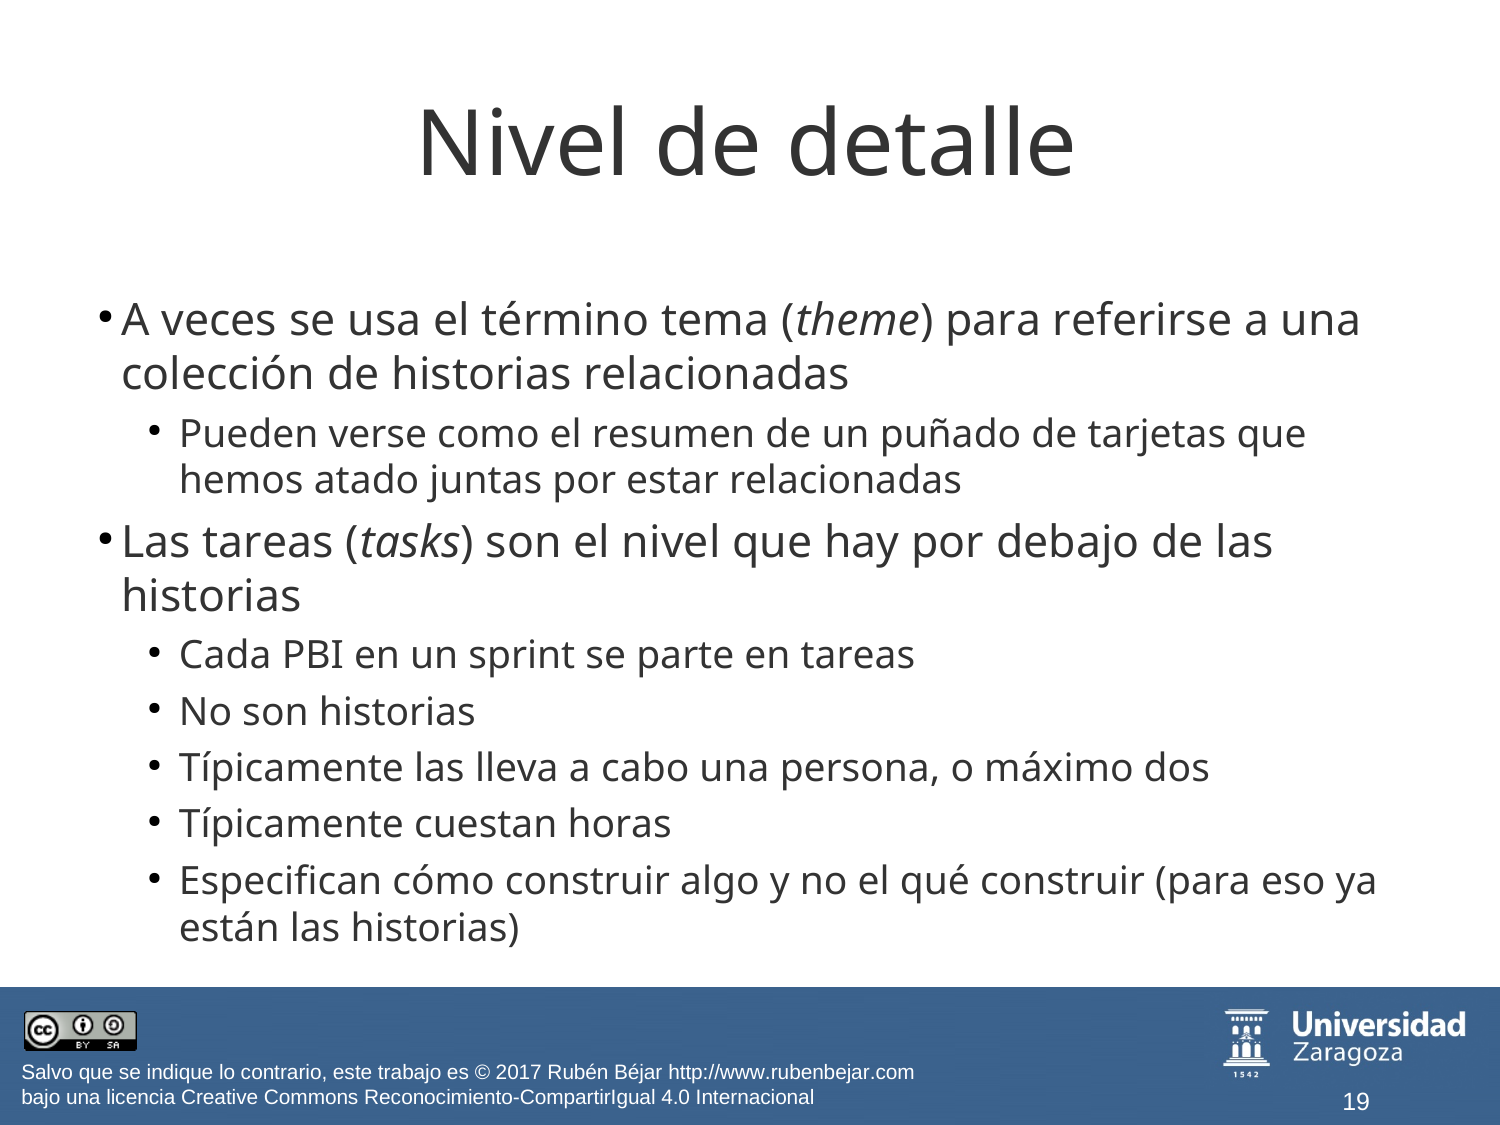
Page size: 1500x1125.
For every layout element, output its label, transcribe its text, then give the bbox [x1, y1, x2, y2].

list A veces se usa el término tema (theme) para referirse a una colección de historias relacionadas Pueden verse como el resumen de un puñado de tarjetas que hemos atado juntas por estar relacionadas Las tareas (tasks) son el nivel que hay por debajo de las historias Cada PBI en un sprint se parte en tareas No son historias Típicamente las lleva a cabo una persona, o máximo dos Típicamente cuestan horas Especifican cómo construir algo y no el qué construir (para eso ya están las historias) [82, 283, 1418, 957]
picture [0, 987, 1500, 1125]
title Nivel de detalle [74, 21, 1420, 257]
